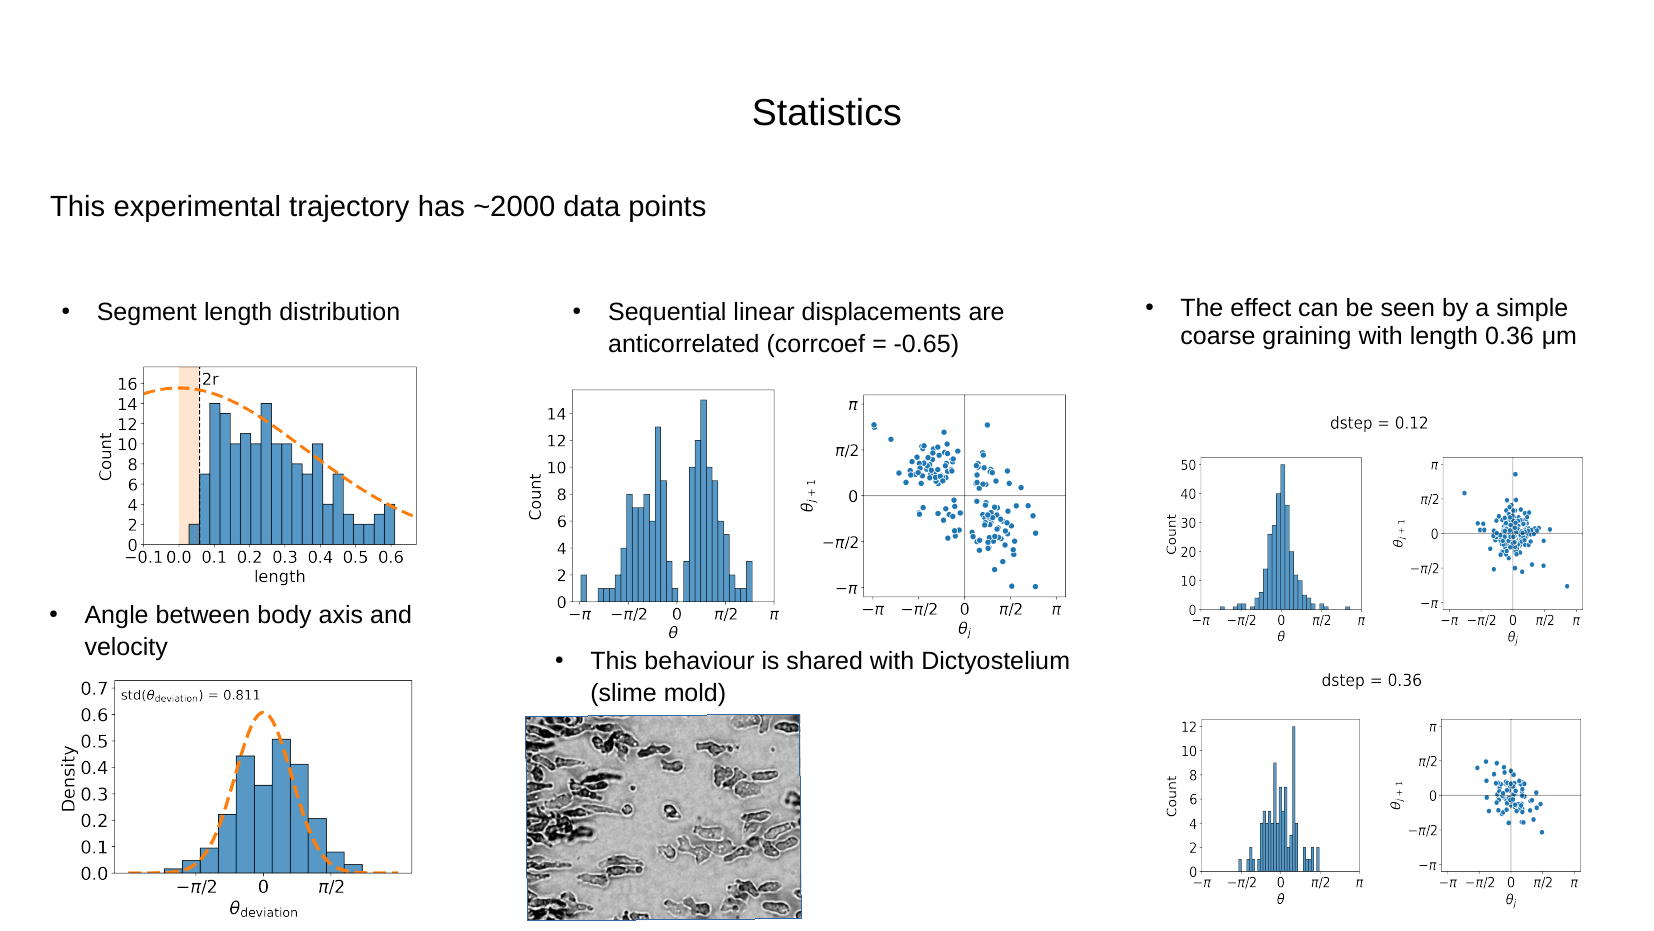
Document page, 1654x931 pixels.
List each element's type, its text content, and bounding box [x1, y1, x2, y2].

picture [522, 384, 1071, 647]
picture [53, 674, 418, 924]
text_box Segment length distribution [46, 286, 442, 334]
title Statistics [82, 43, 1571, 182]
text_box Angle between body axis and velocity [34, 589, 429, 669]
picture [1161, 411, 1587, 652]
text_box Sequential linear displacements are anticorrelated (corrcoef = -0.65) [557, 286, 1131, 366]
text_box This behaviour is shared with Dictyostelium (slime mold) [540, 635, 1113, 715]
picture [92, 361, 422, 589]
picture [525, 714, 802, 921]
text_box This experimental trajectory has ~2000 data points [35, 183, 779, 241]
text_box The effect can be seen by a simple coarse graining with length 0.36 μm [1131, 286, 1644, 358]
picture [1161, 668, 1585, 914]
